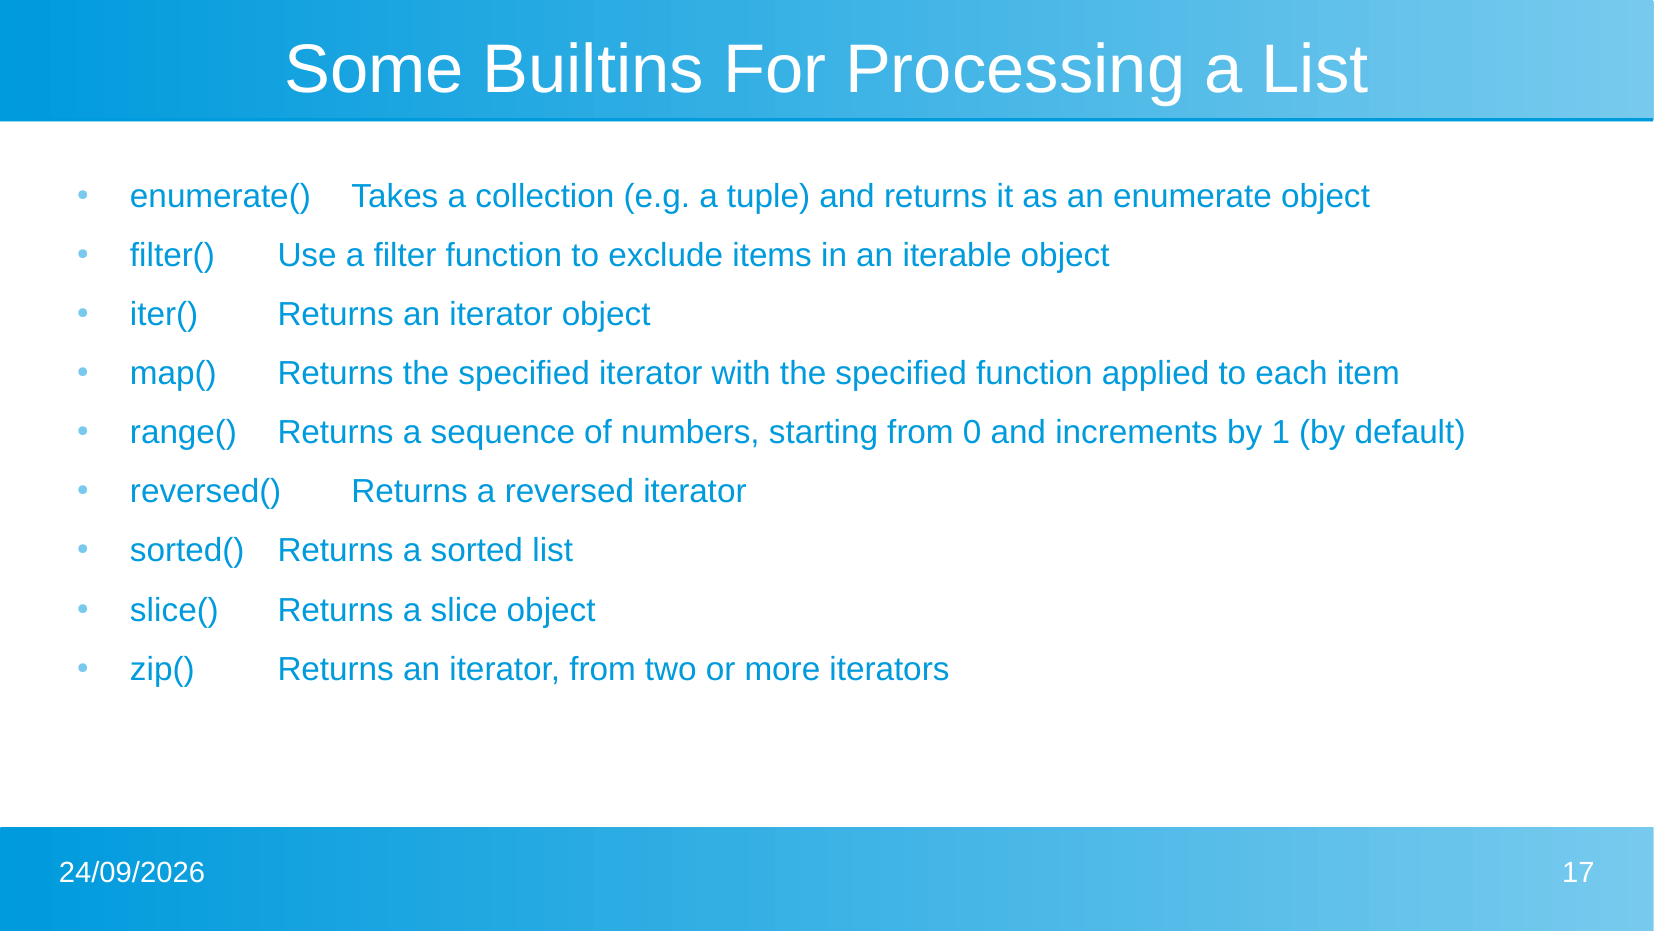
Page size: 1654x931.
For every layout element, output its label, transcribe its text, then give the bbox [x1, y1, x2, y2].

list enumerate() Takes a collection (e.g. a tuple) and returns it as an enumerate object filter() Use a filter function to exclude items in an iterable object iter() Returns an iterator object map() Returns the specified iterator with the specified function applied to each item range() Returns a sequence of numbers, starting from 0 and increments by 1 (by default) reversed() Returns a reversed iterator sorted() Returns a sorted list slice() Returns a slice object zip() Returns an iterator, from two or more iterators [59, 177, 1595, 768]
title Some Builtins For Processing a List [59, 29, 1595, 108]
